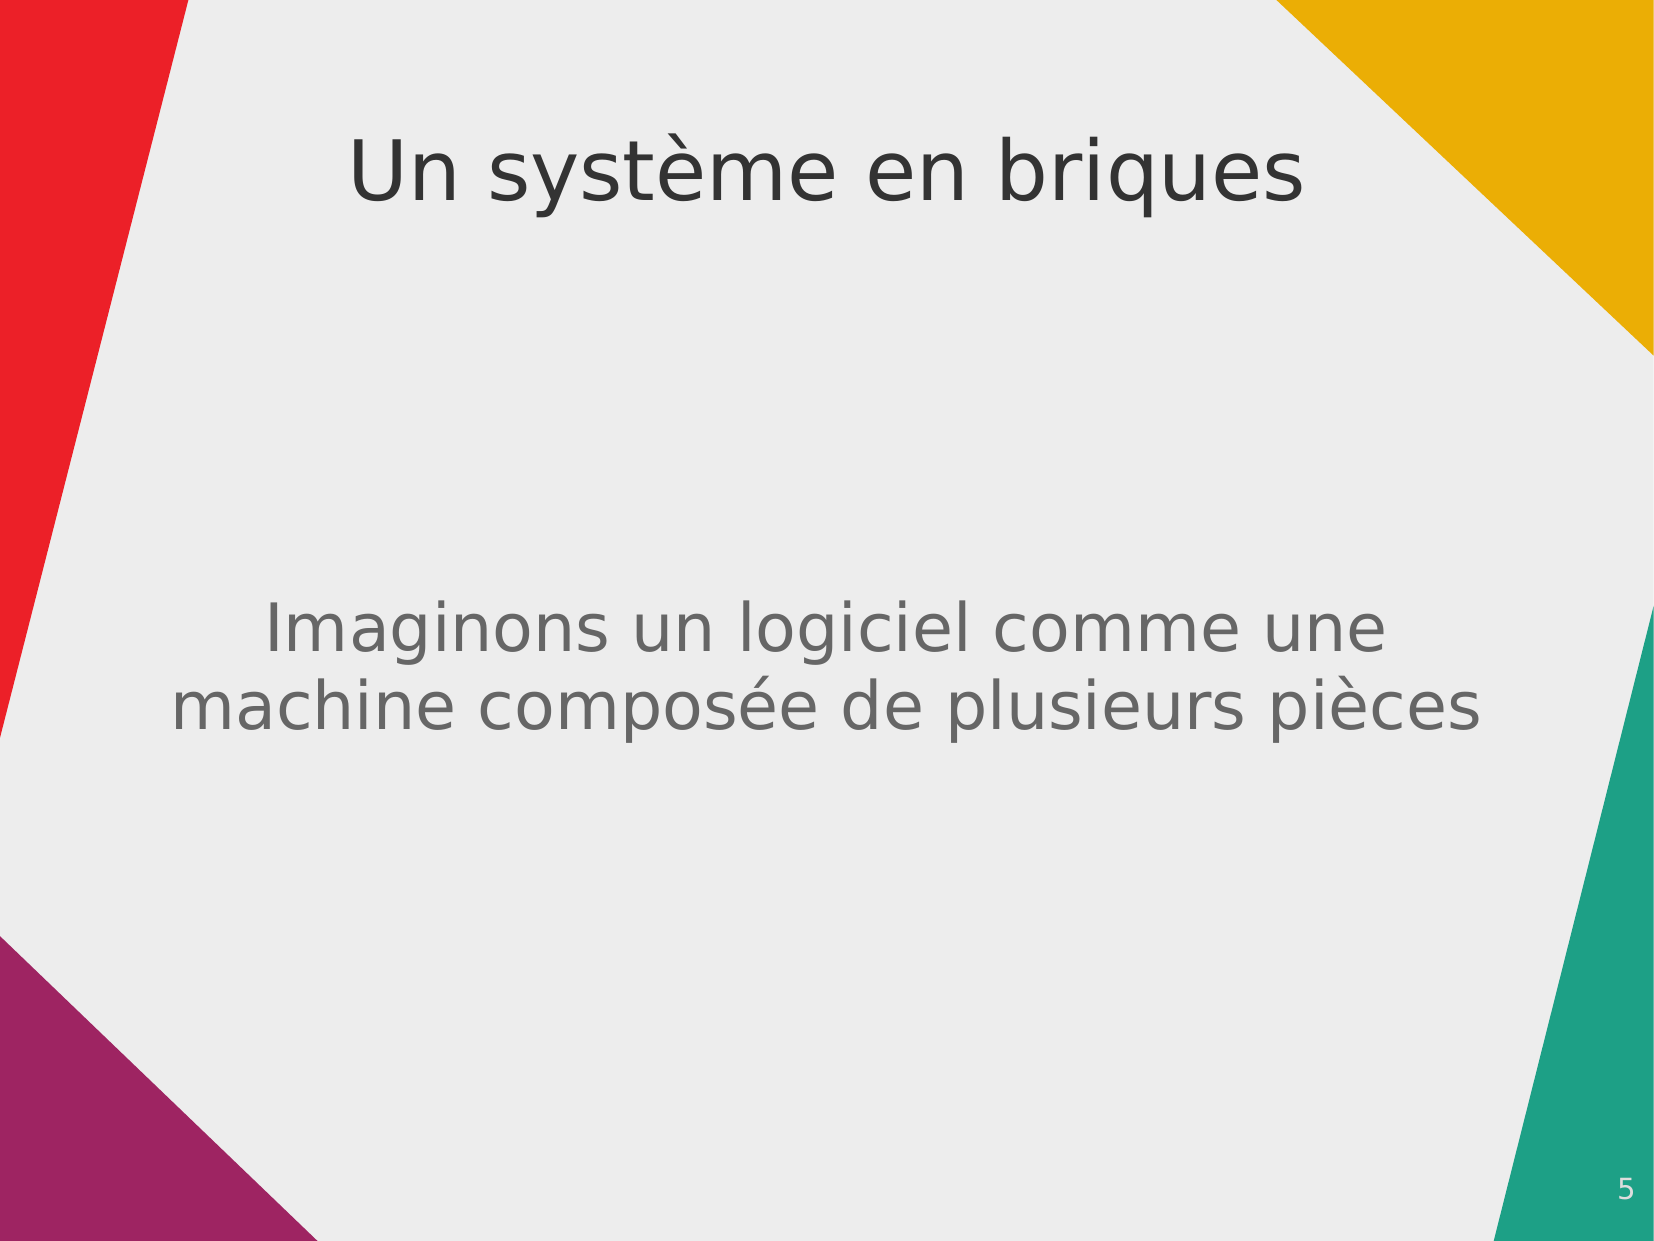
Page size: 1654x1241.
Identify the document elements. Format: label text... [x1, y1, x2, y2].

subtitle Imaginons un logiciel comme une machine composée de plusieurs pièces [114, 302, 1539, 1033]
title Un système en briques [114, 73, 1539, 271]
